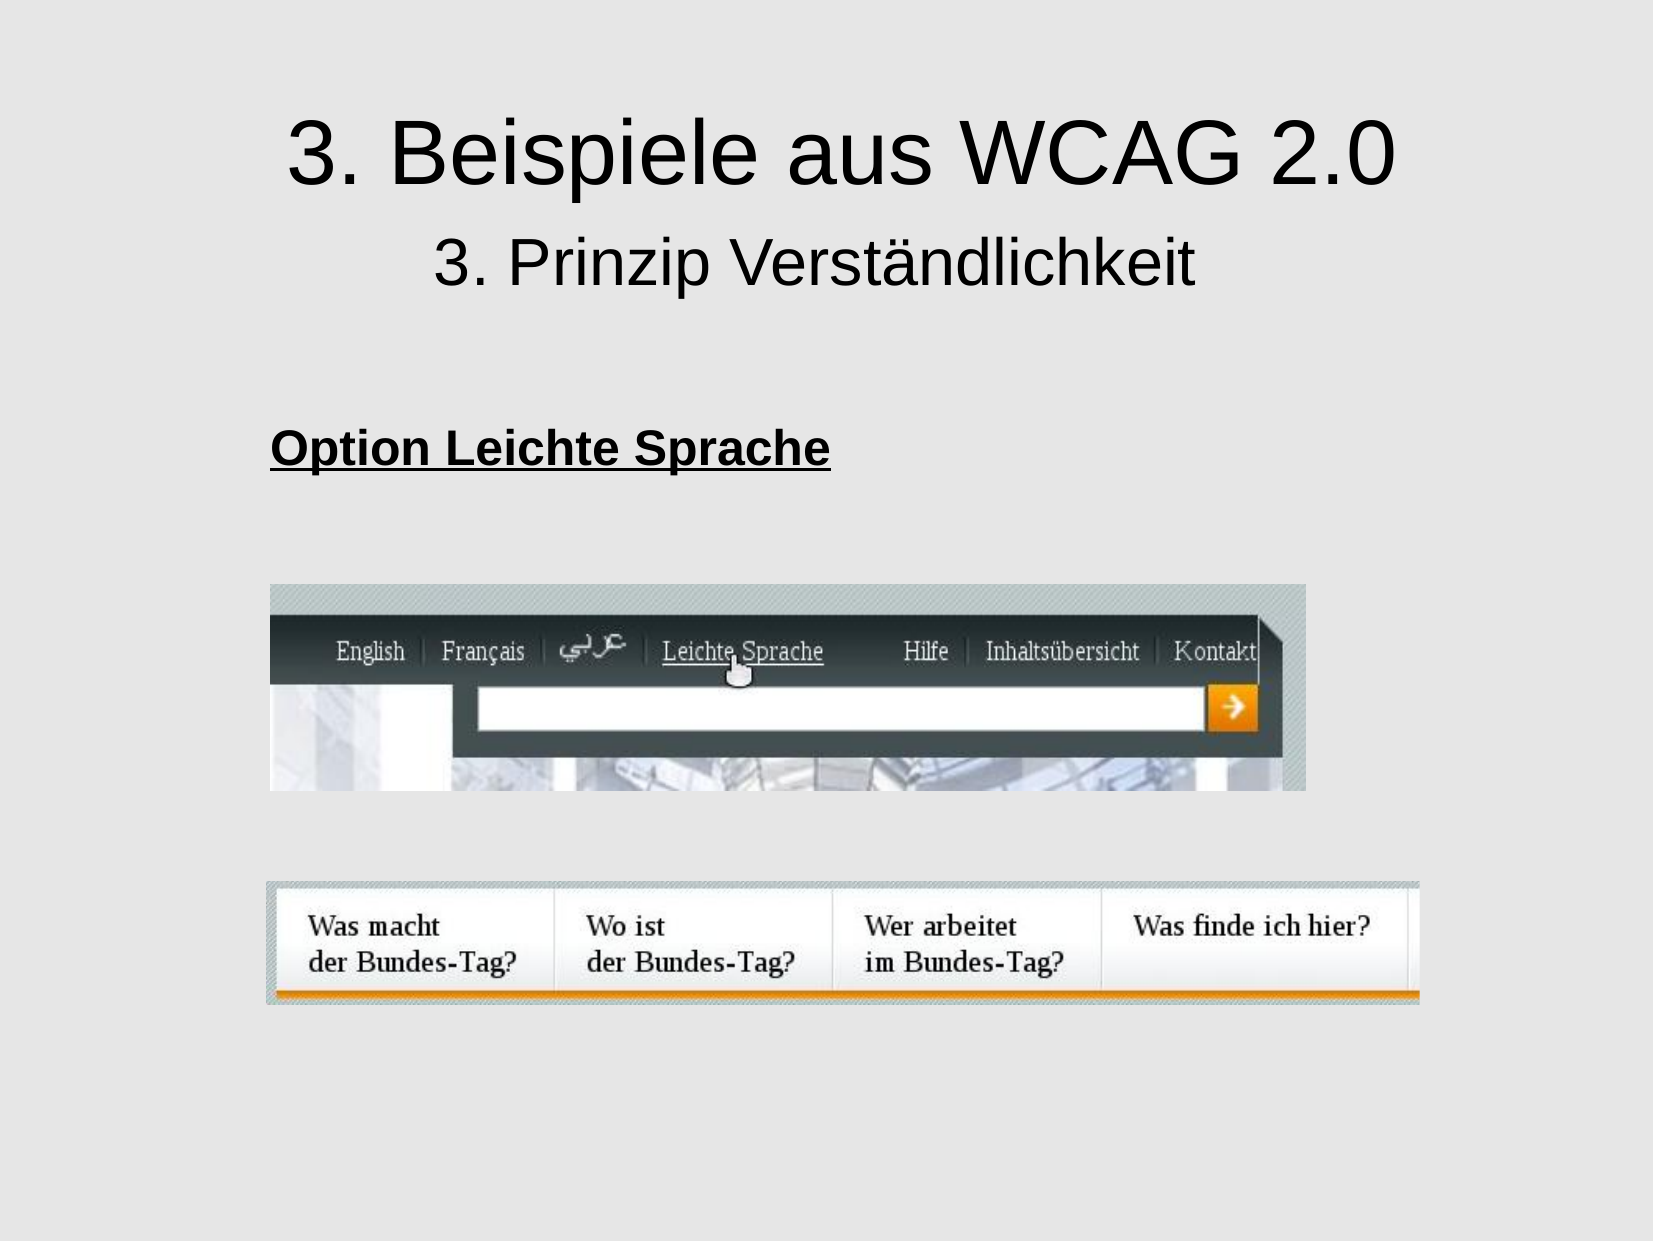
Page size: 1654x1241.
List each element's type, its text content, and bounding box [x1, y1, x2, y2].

picture [270, 584, 1306, 791]
picture [266, 881, 1420, 1006]
title 3. Beispiele aus WCAG 2.0 [82, 49, 1571, 257]
list Option Leichte Sprache [270, 420, 1653, 841]
list 3. Prinzip Verständlichkeit [433, 257, 1220, 361]
